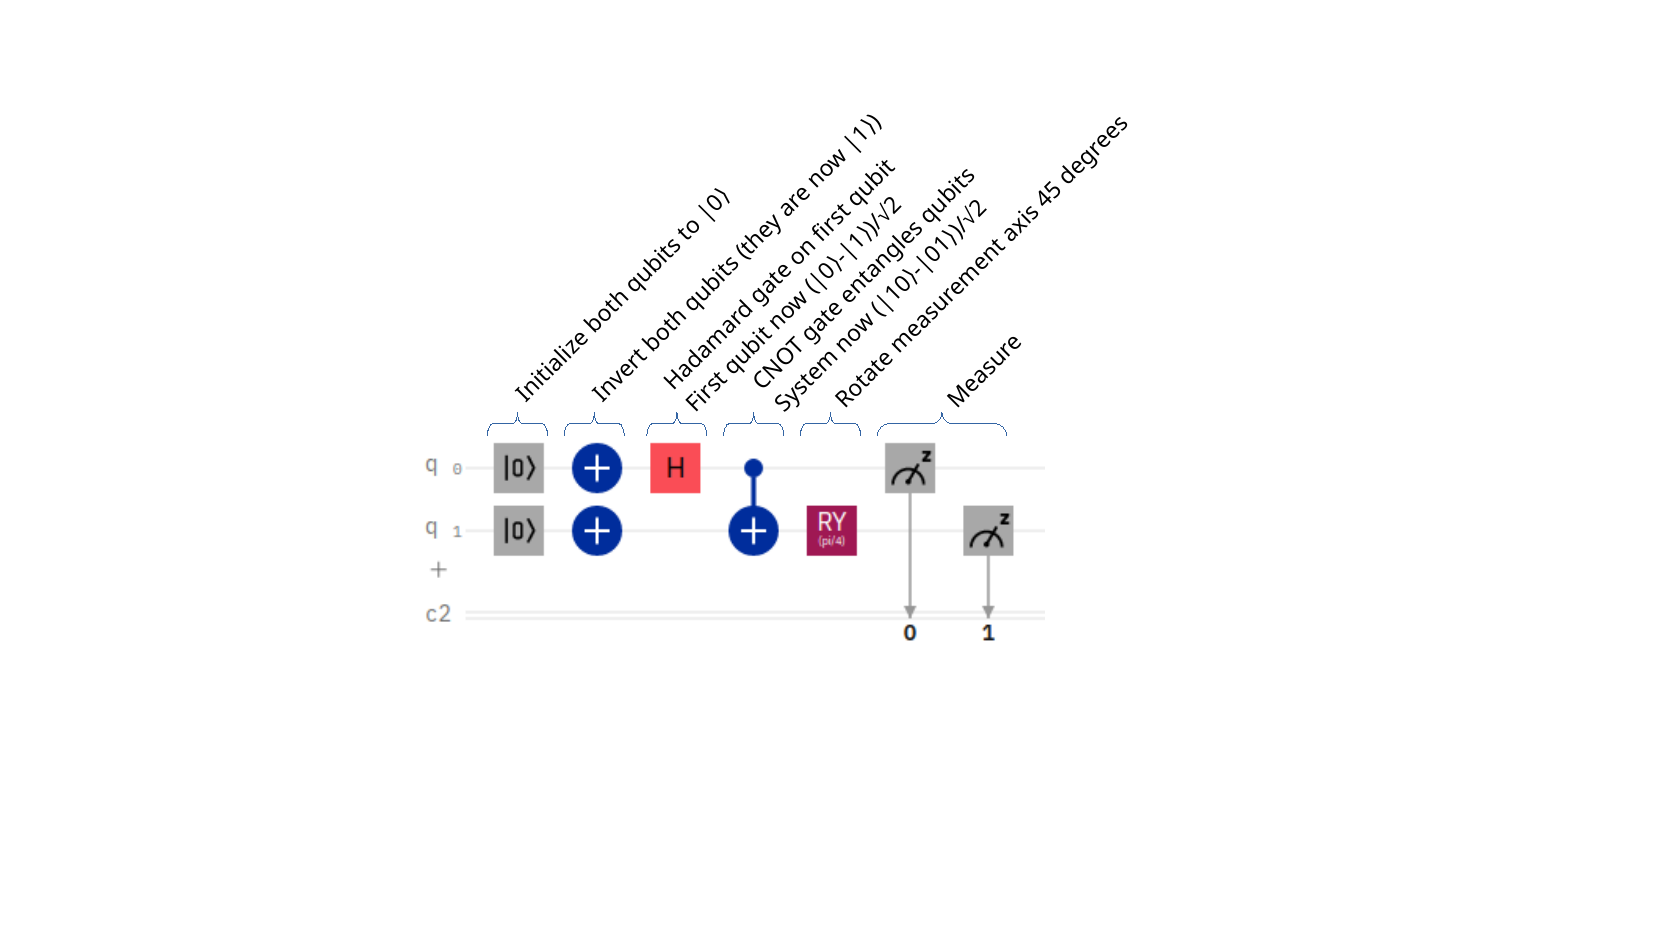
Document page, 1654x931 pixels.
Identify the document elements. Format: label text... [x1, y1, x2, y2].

text_box Hadamard gate on first qubit First qubit now (|0⟩-|1⟩)/√2 [640, 150, 913, 423]
text_box Invert both qubits (they are now |1⟩) [569, 113, 877, 421]
text_box Measure [923, 313, 1038, 423]
text_box CNOT gate entangles qubits System now (|10⟩-|01⟩)/√2 [729, 155, 1001, 428]
picture [408, 412, 1045, 661]
text_box Initialize both qubits to |0⟩ [492, 183, 730, 421]
text_box Rotate measurement axis 45 degrees [811, 106, 1132, 423]
